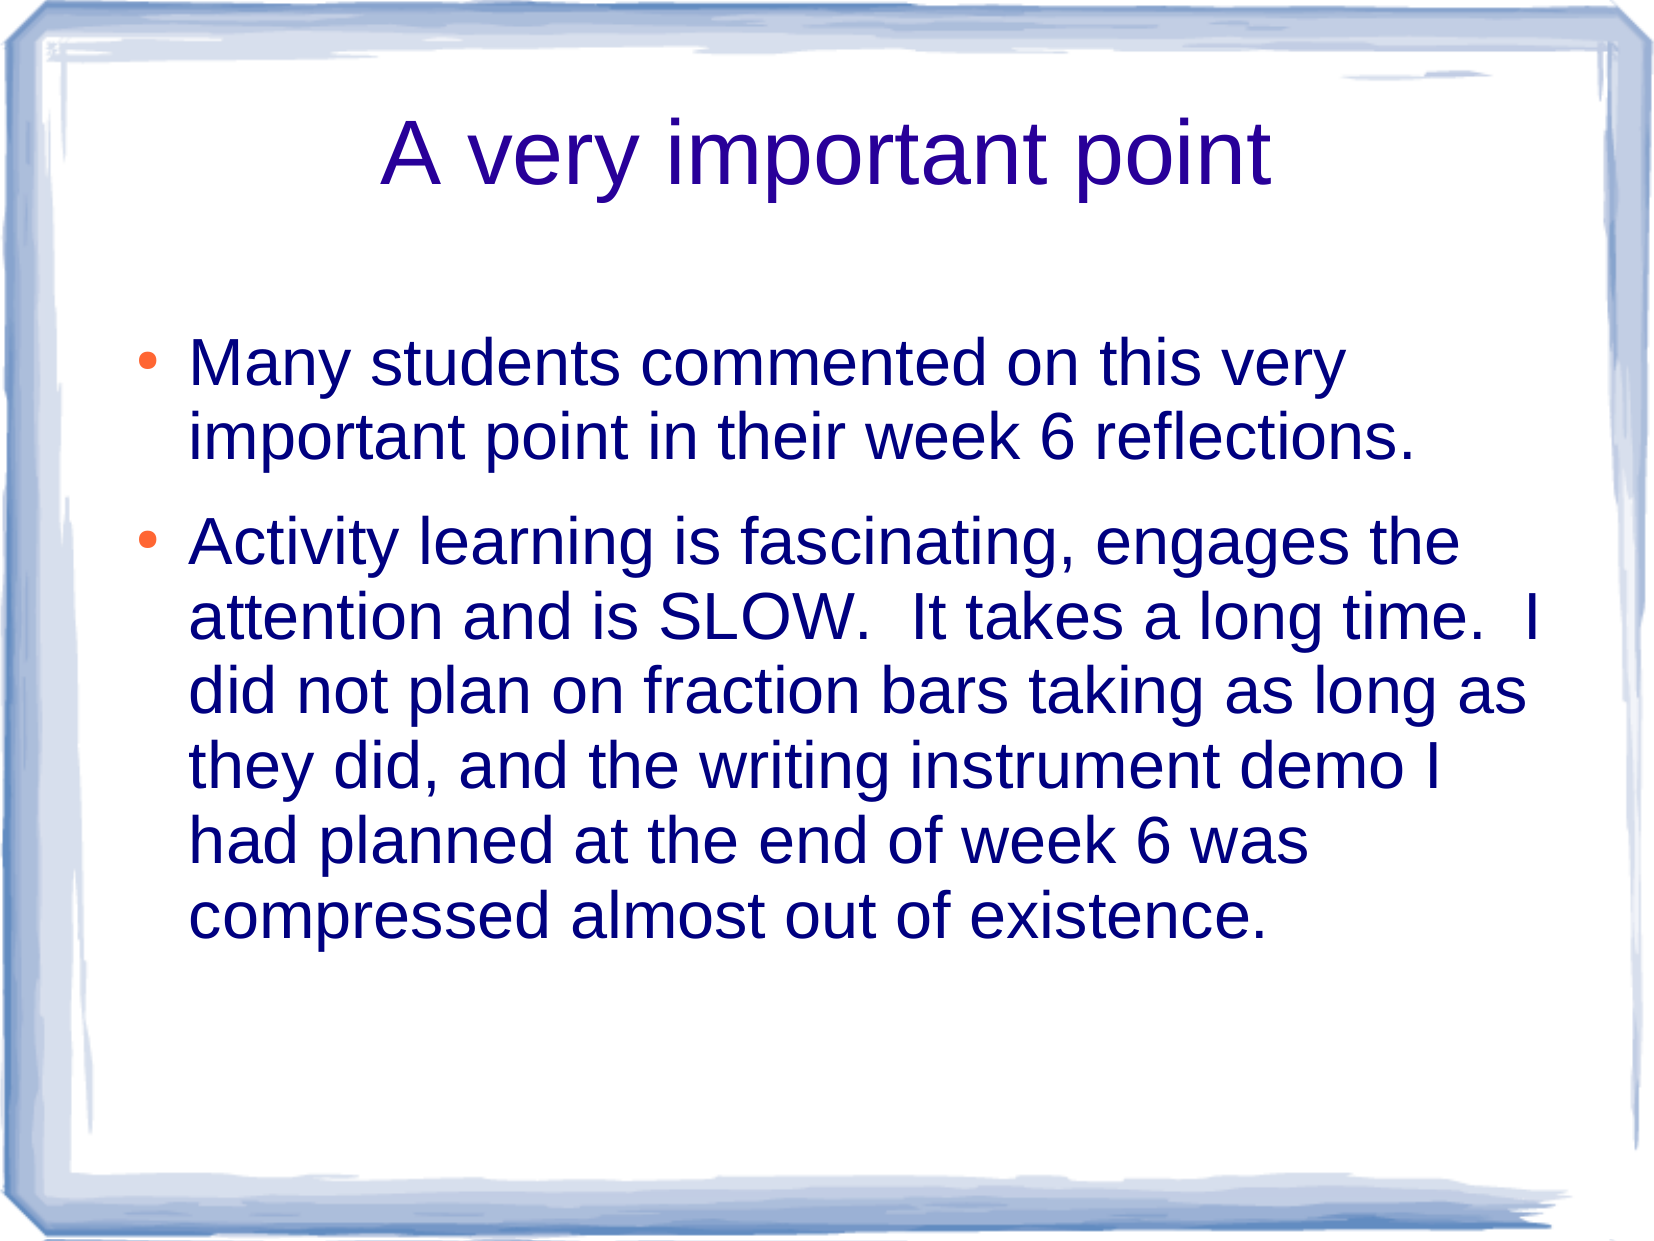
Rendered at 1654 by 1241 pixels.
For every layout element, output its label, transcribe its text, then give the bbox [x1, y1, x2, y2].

title A very important point [82, 56, 1571, 250]
picture [0, 0, 1654, 1241]
list Many students commented on this very important point in their week 6 reflections. Activity learning is fascinating, engages the attention and is SLOW. It takes a long time. I did not plan on fraction bars taking as long as they did, and the writing instrument demo I had planned at the end of week 6 was compressed almost out of existence. [118, 324, 1571, 990]
